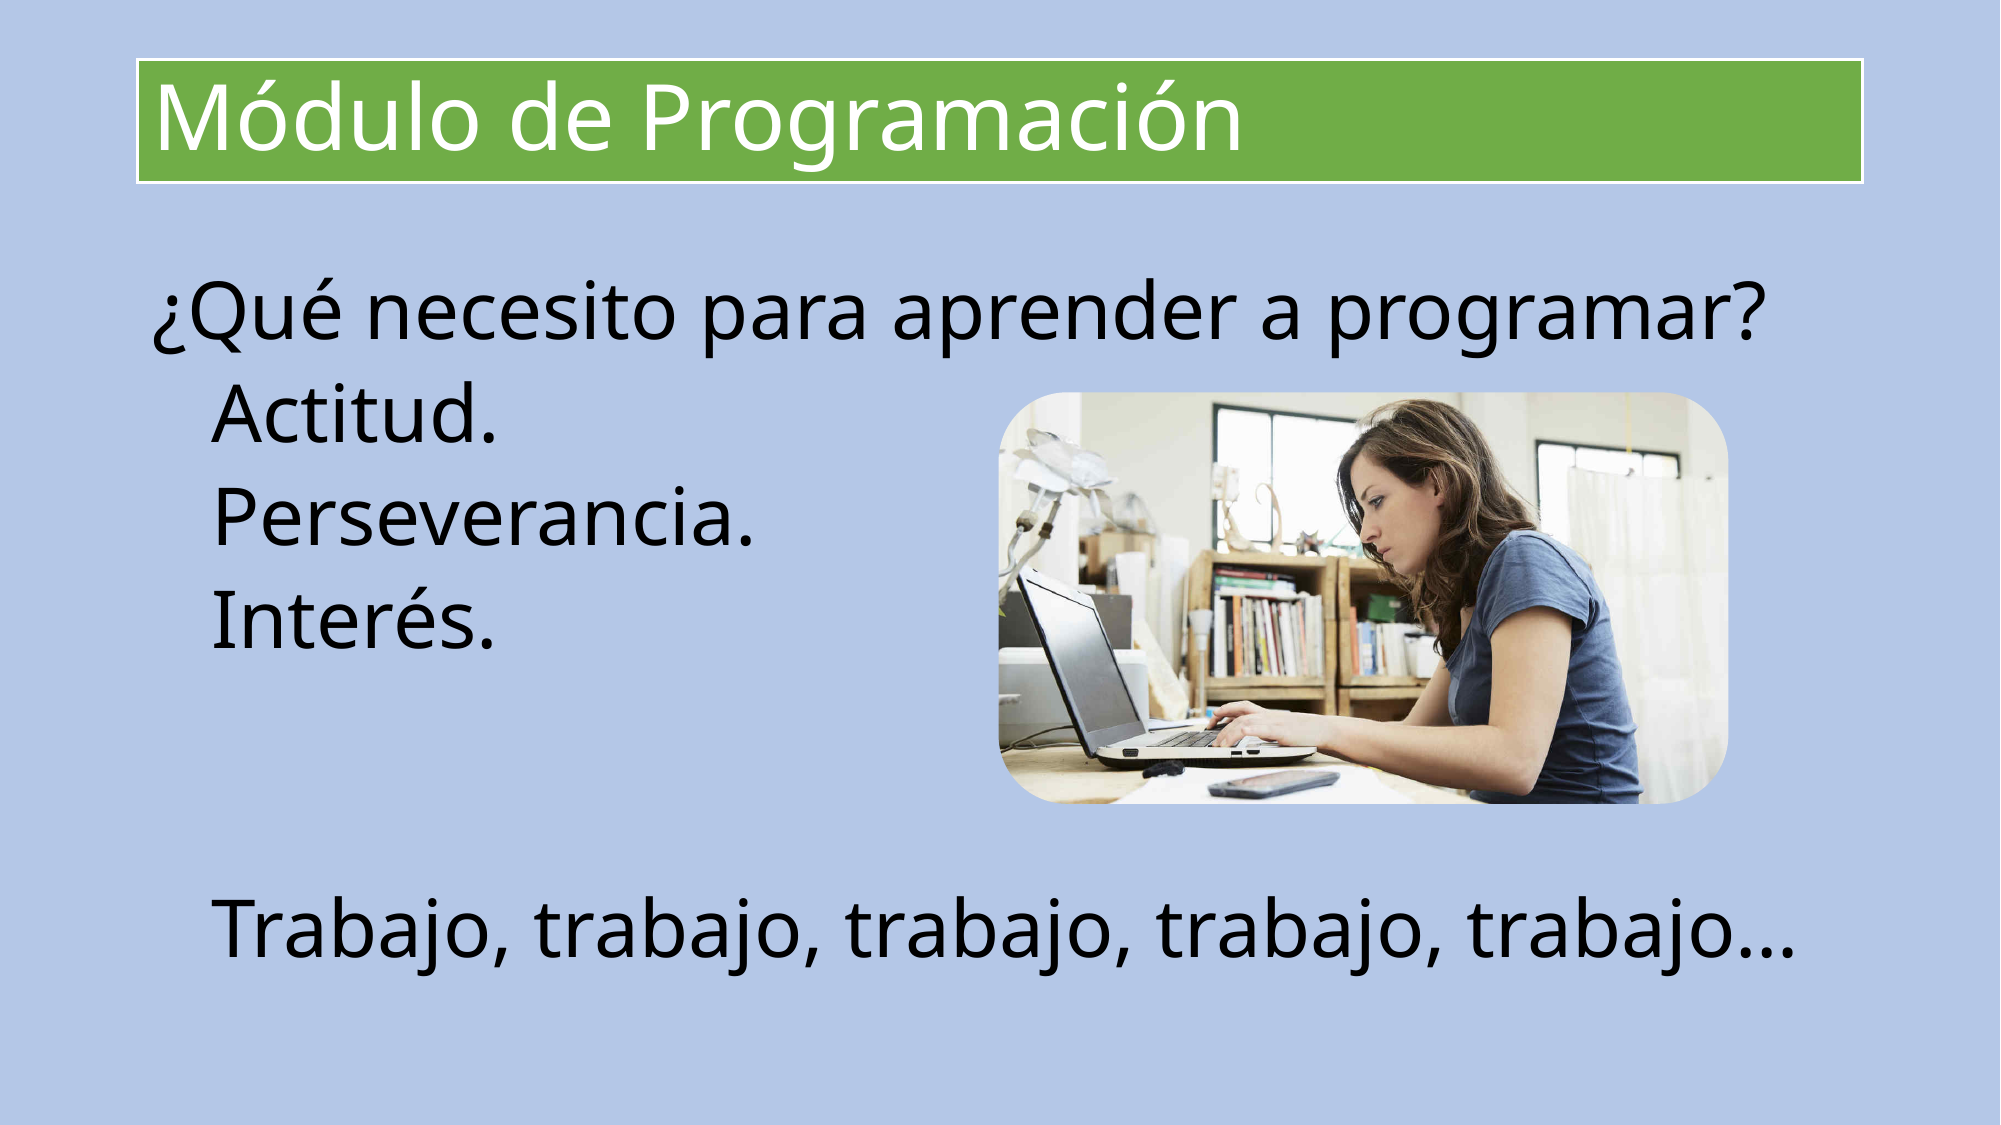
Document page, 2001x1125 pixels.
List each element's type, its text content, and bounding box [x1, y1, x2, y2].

list ¿Qué necesito para aprender a programar? Actitud. Perseverancia. Interés. Trabajo, trabajo, trabajo, trabajo, trabajo… [137, 263, 1863, 1047]
title Módulo de Programación [137, 59, 1863, 183]
text_box [998, 392, 1729, 804]
